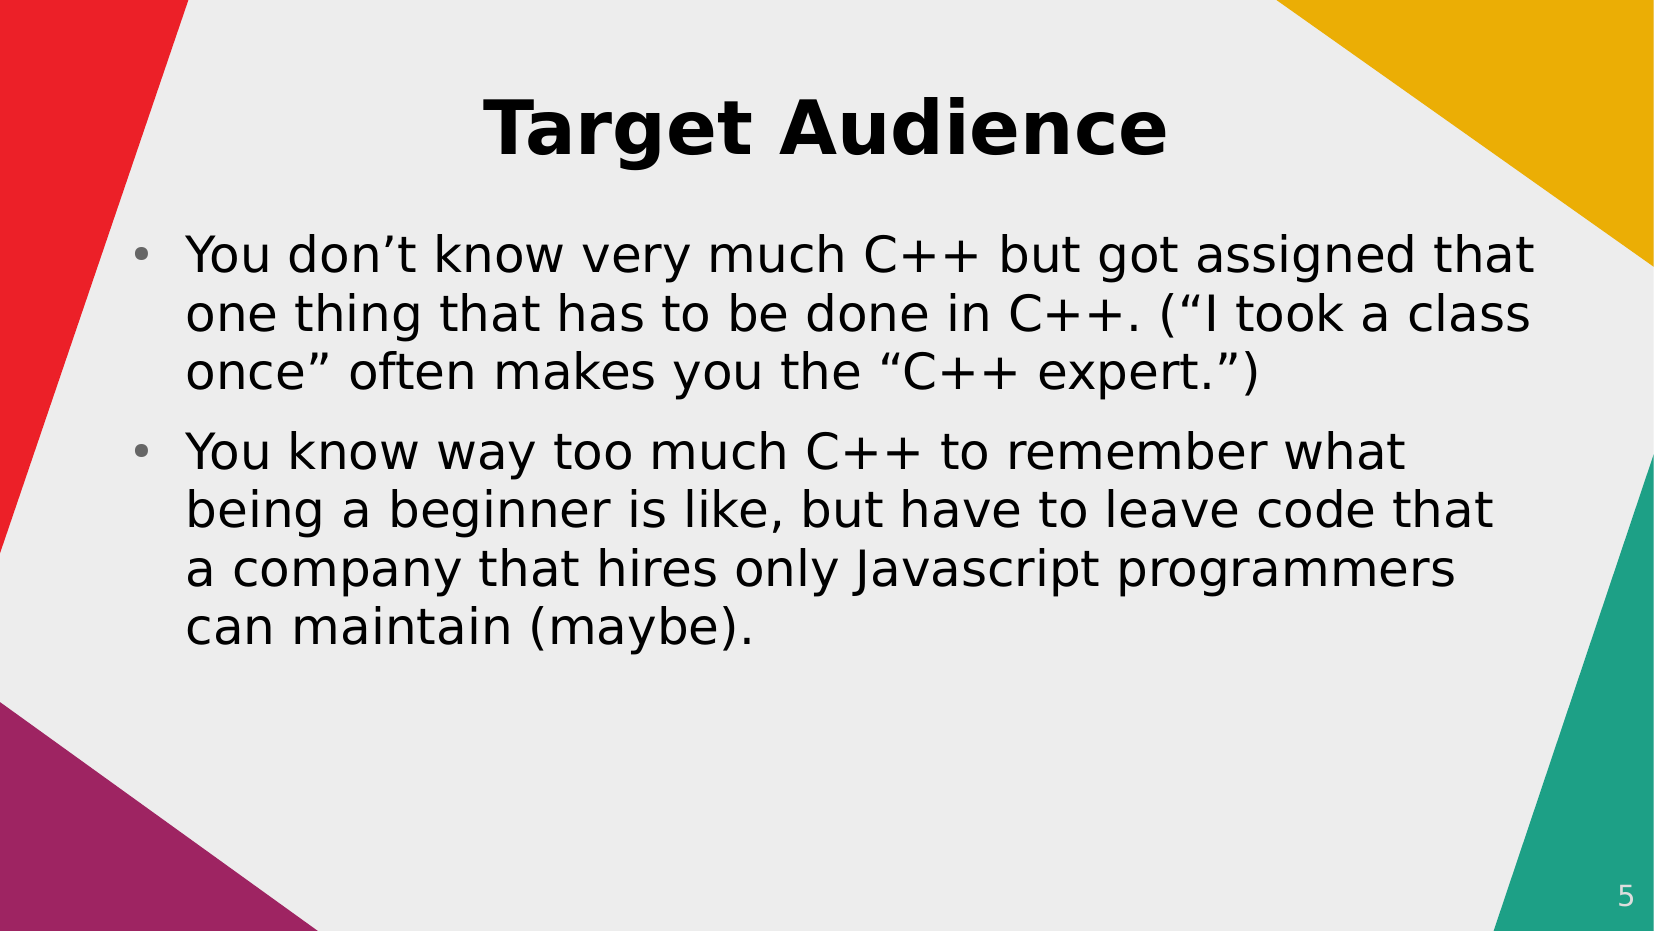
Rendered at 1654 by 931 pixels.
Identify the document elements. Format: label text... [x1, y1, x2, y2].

title Target Audience [114, 54, 1539, 203]
list You don’t know very much C++ but got assigned that one thing that has to be done in C++. (“I took a class once” often makes you the “C++ expert.”) You know way too much C++ to remember what being a beginner is like, but have to leave code that a company that hires only Javascript programmers can maintain (maybe). [114, 226, 1539, 775]
